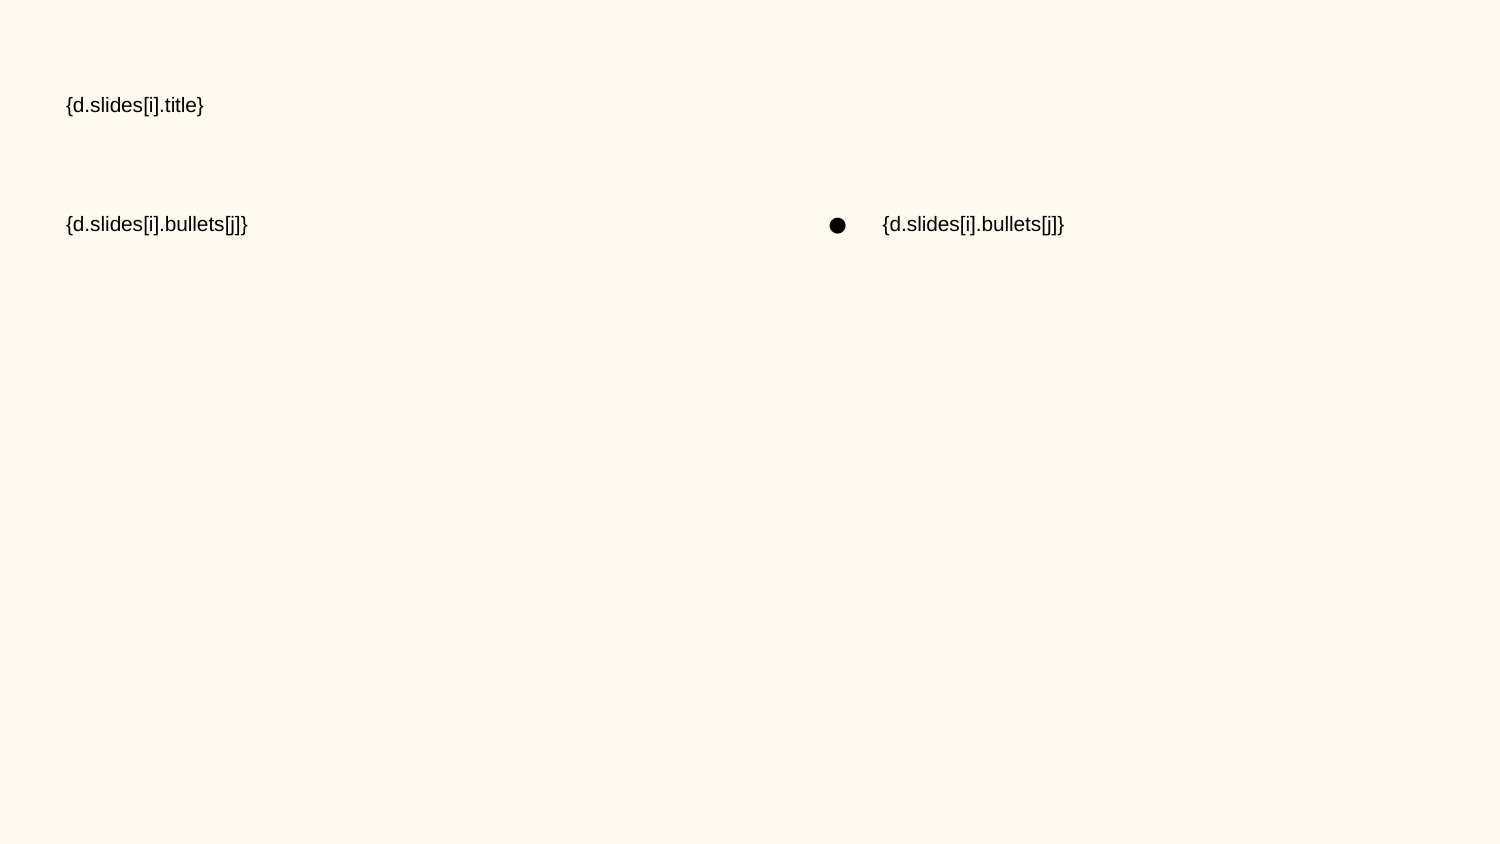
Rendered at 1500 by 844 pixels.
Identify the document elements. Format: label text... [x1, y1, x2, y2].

title {d.slides[i].title} [51, 72, 1449, 174]
list {d.slides[i].bullets[j]} [51, 192, 708, 750]
list {d.slides[i].bullets[j]} [792, 192, 1449, 750]
